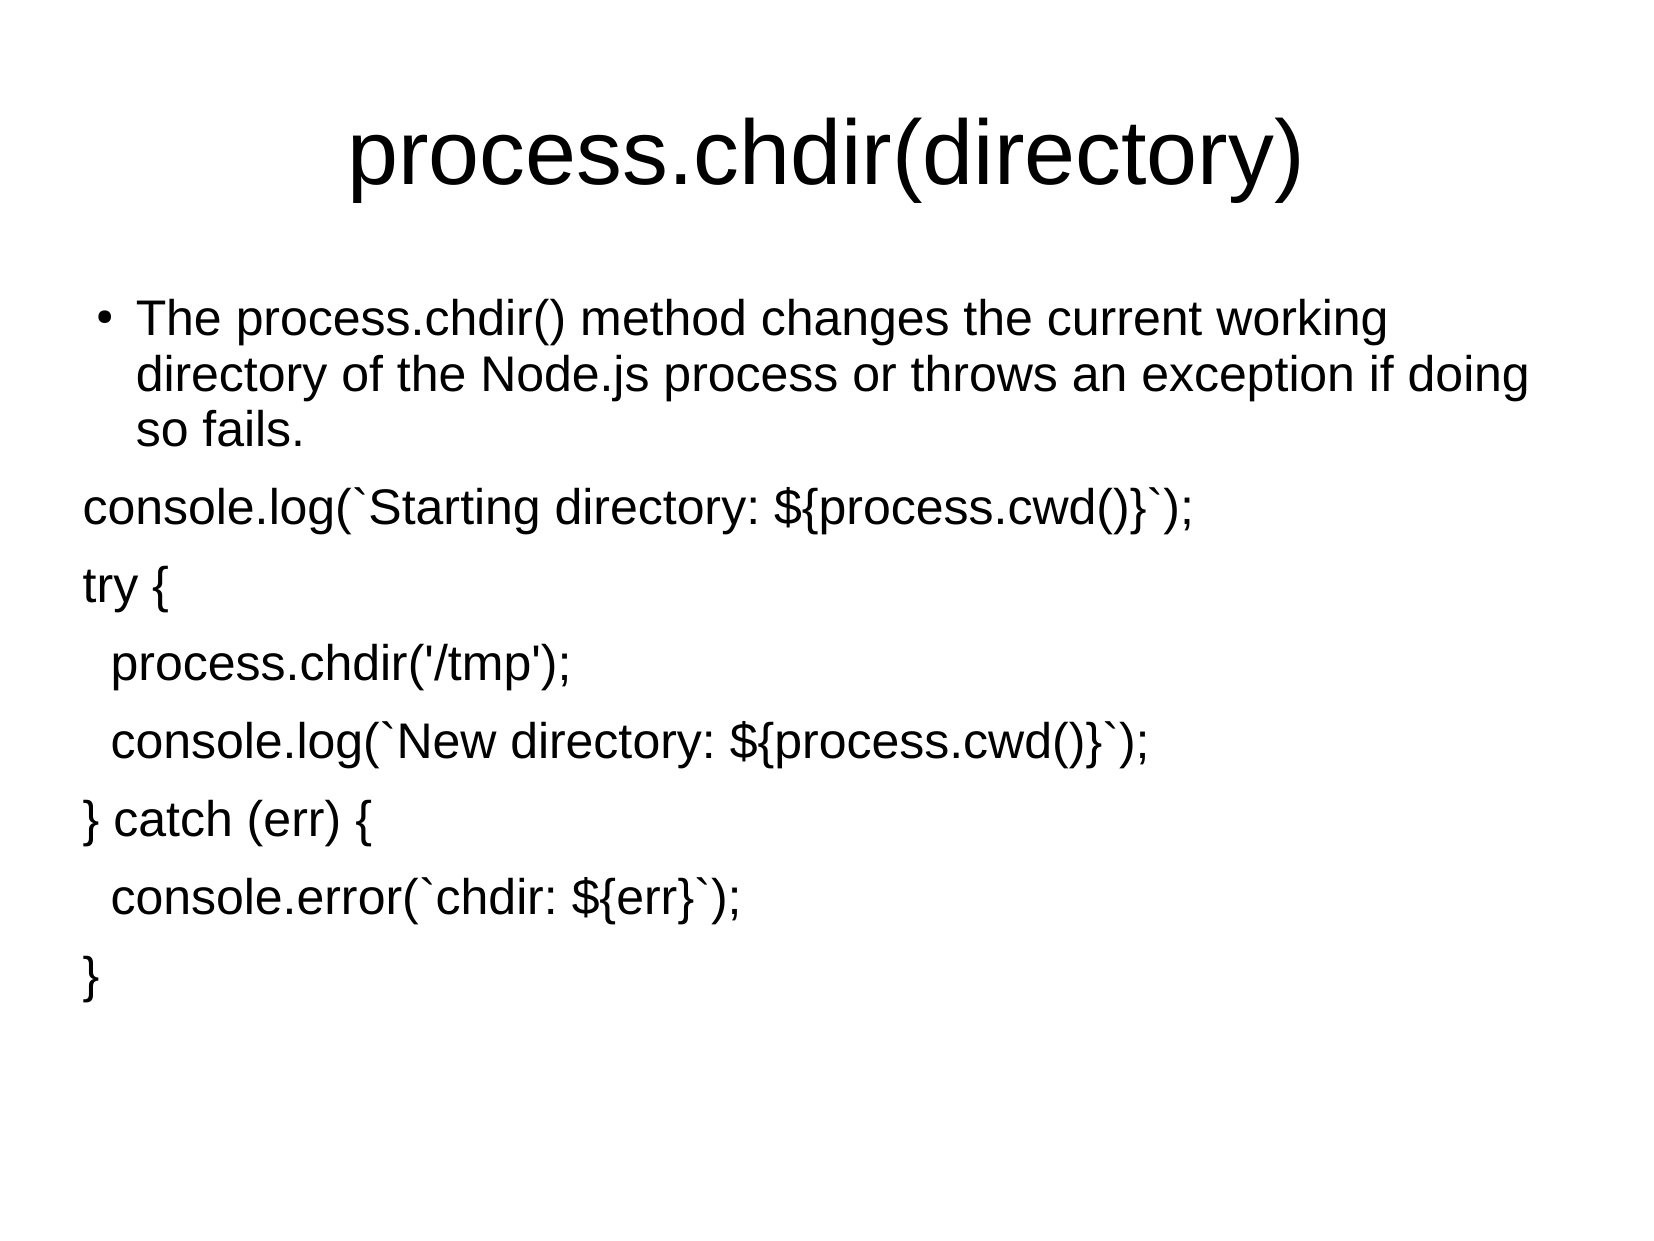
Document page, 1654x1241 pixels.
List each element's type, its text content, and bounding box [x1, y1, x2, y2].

list The process.chdir() method changes the current working directory of the Node.js process or throws an exception if doing so fails. console.log(`Starting directory: ${process.cwd()}`); try { process.chdir('/tmp'); console.log(`New directory: ${process.cwd()}`); } catch (err) { console.error(`chdir: ${err}`); } [82, 290, 1571, 1010]
title process.chdir(directory) [82, 49, 1571, 257]
